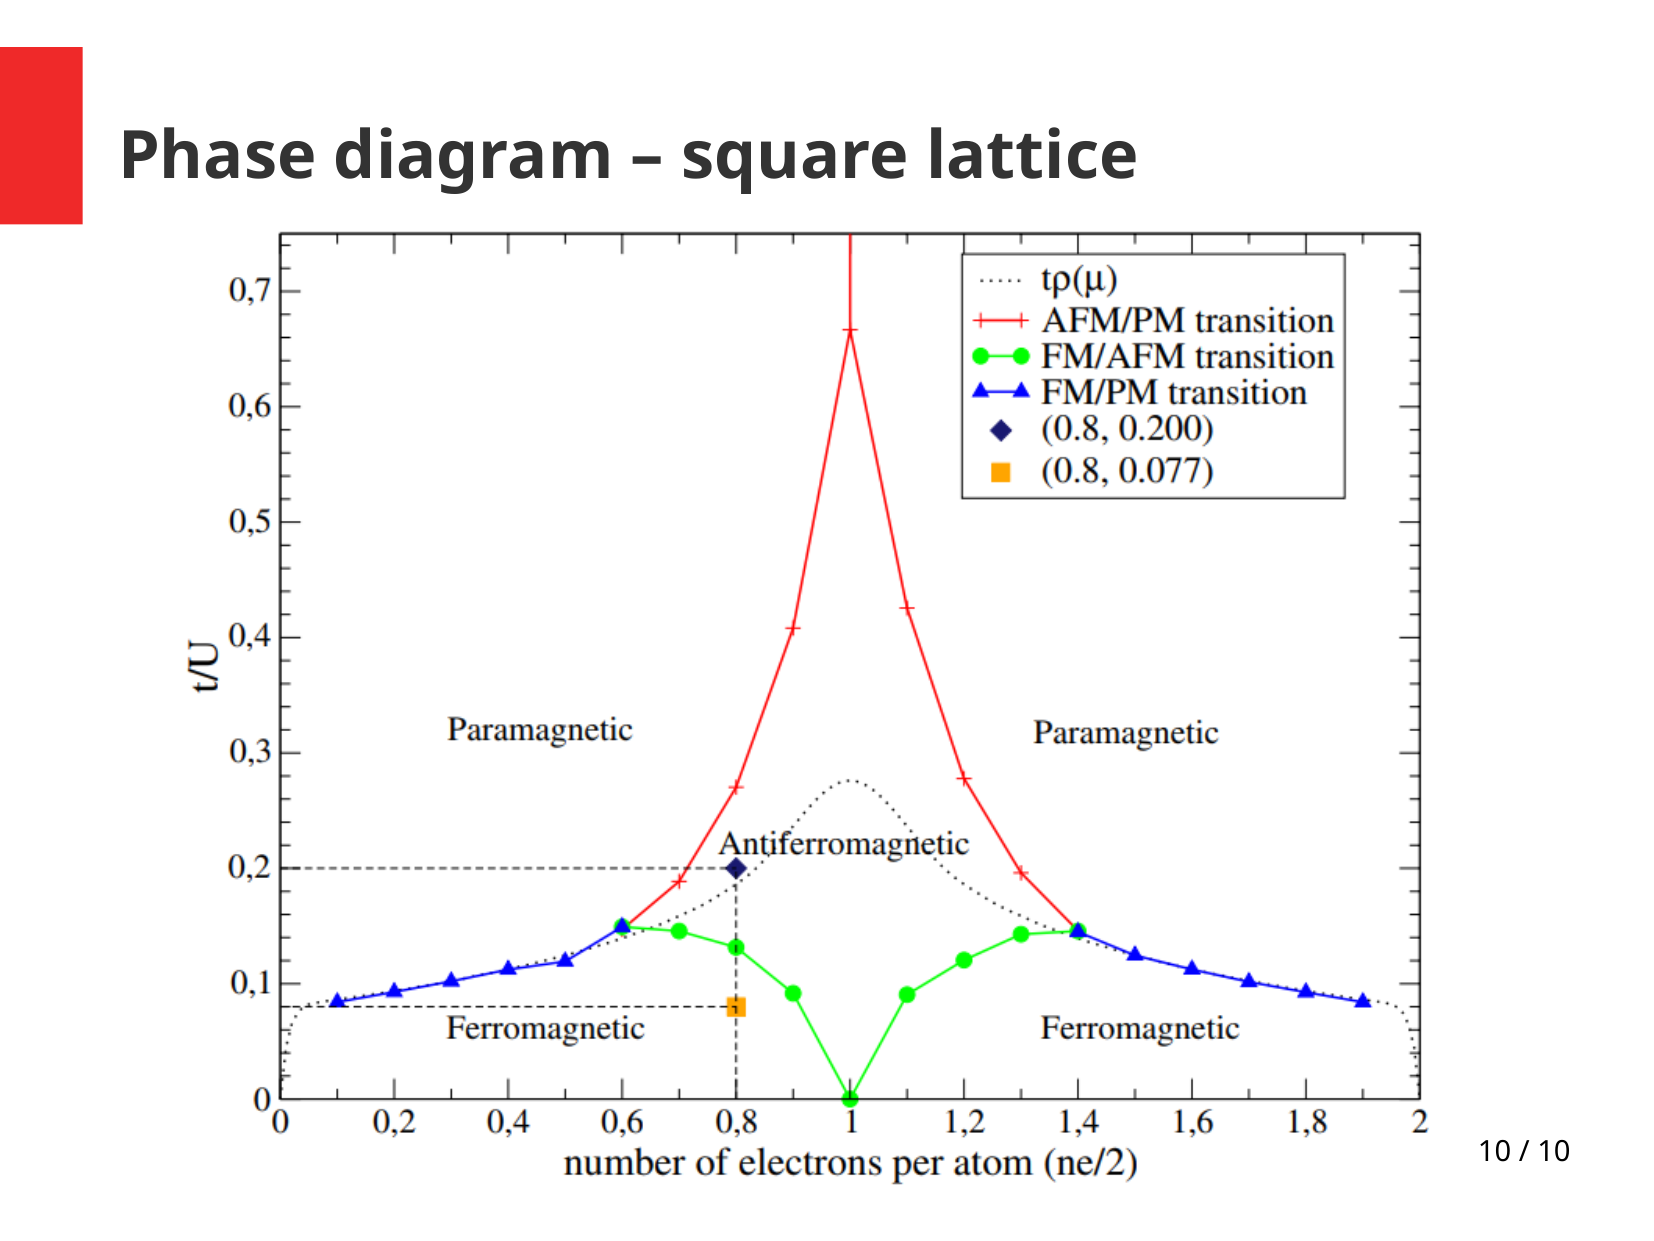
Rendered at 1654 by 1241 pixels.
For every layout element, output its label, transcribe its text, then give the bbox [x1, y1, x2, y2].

title Phase diagram – square lattice [118, 49, 1571, 257]
picture [182, 226, 1440, 1186]
